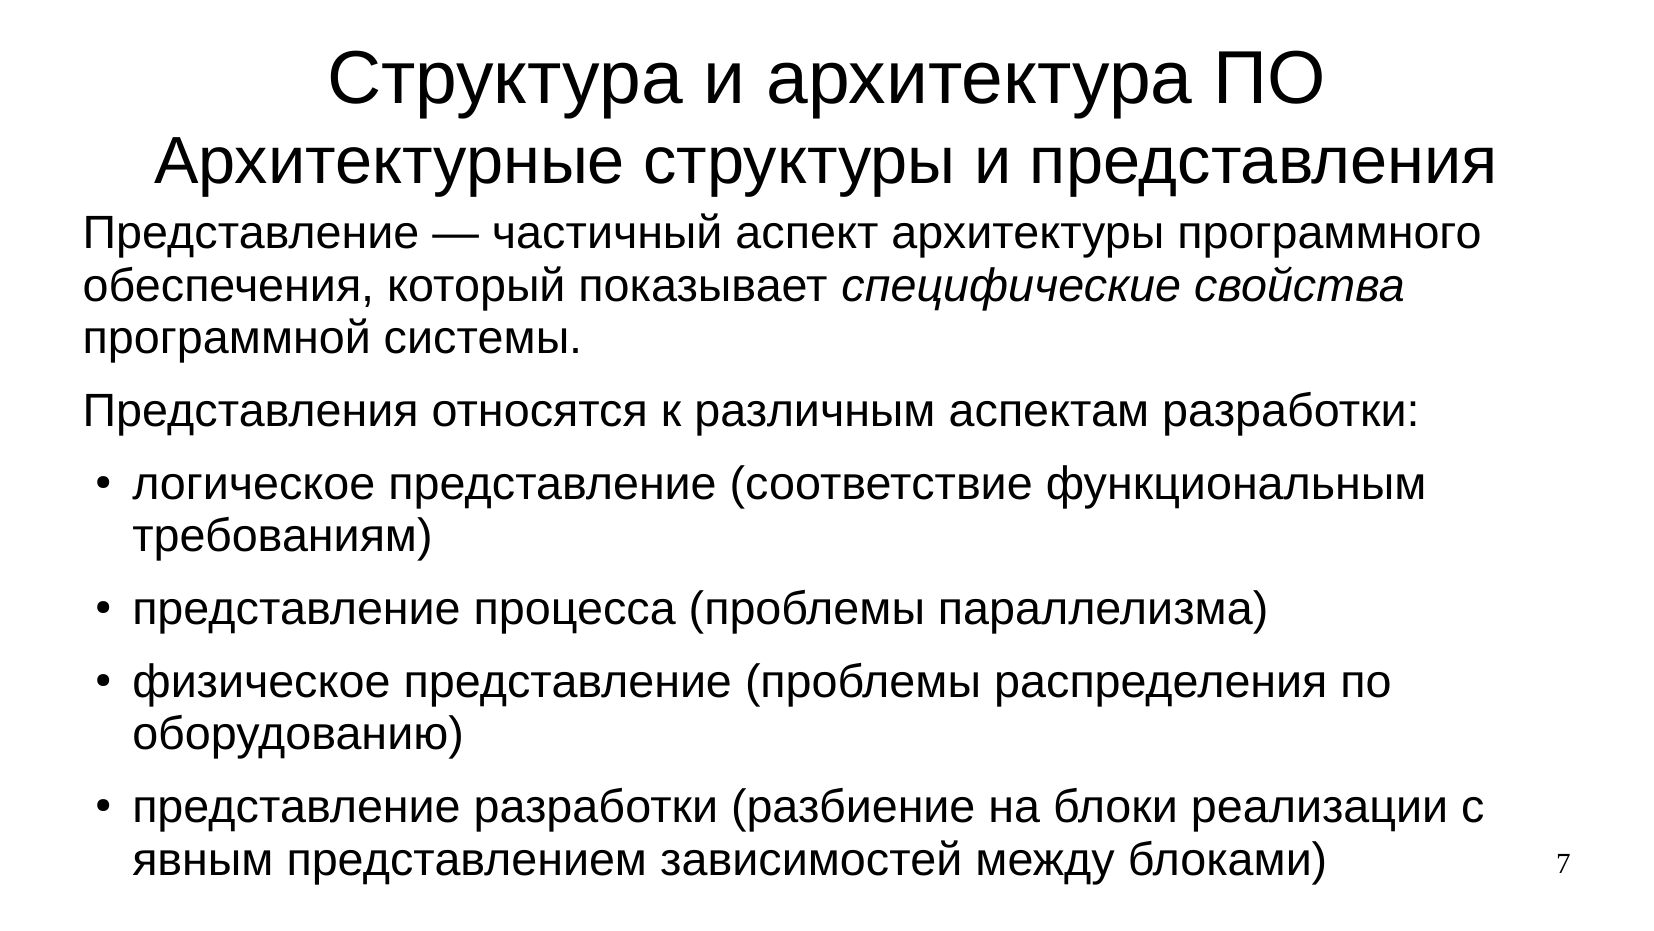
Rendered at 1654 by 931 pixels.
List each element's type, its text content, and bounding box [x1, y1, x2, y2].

list Представление — частичный аспект архитектуры программного обеспечения, который показывает специфические свойства программной системы. Представления относятся к различным аспектам разработки: логическое представление (соответствие функциональным требованиям) представление процесса (проблемы параллелизма) физическое представление (проблемы распределения по оборудованию) представление разработки (разбиение на блоки реализации с явным представлением зависимостей между блоками) [82, 206, 1571, 886]
title Структура и архитектура ПО [82, 35, 1571, 119]
title Архитектурные структуры и представления [82, 119, 1571, 201]
